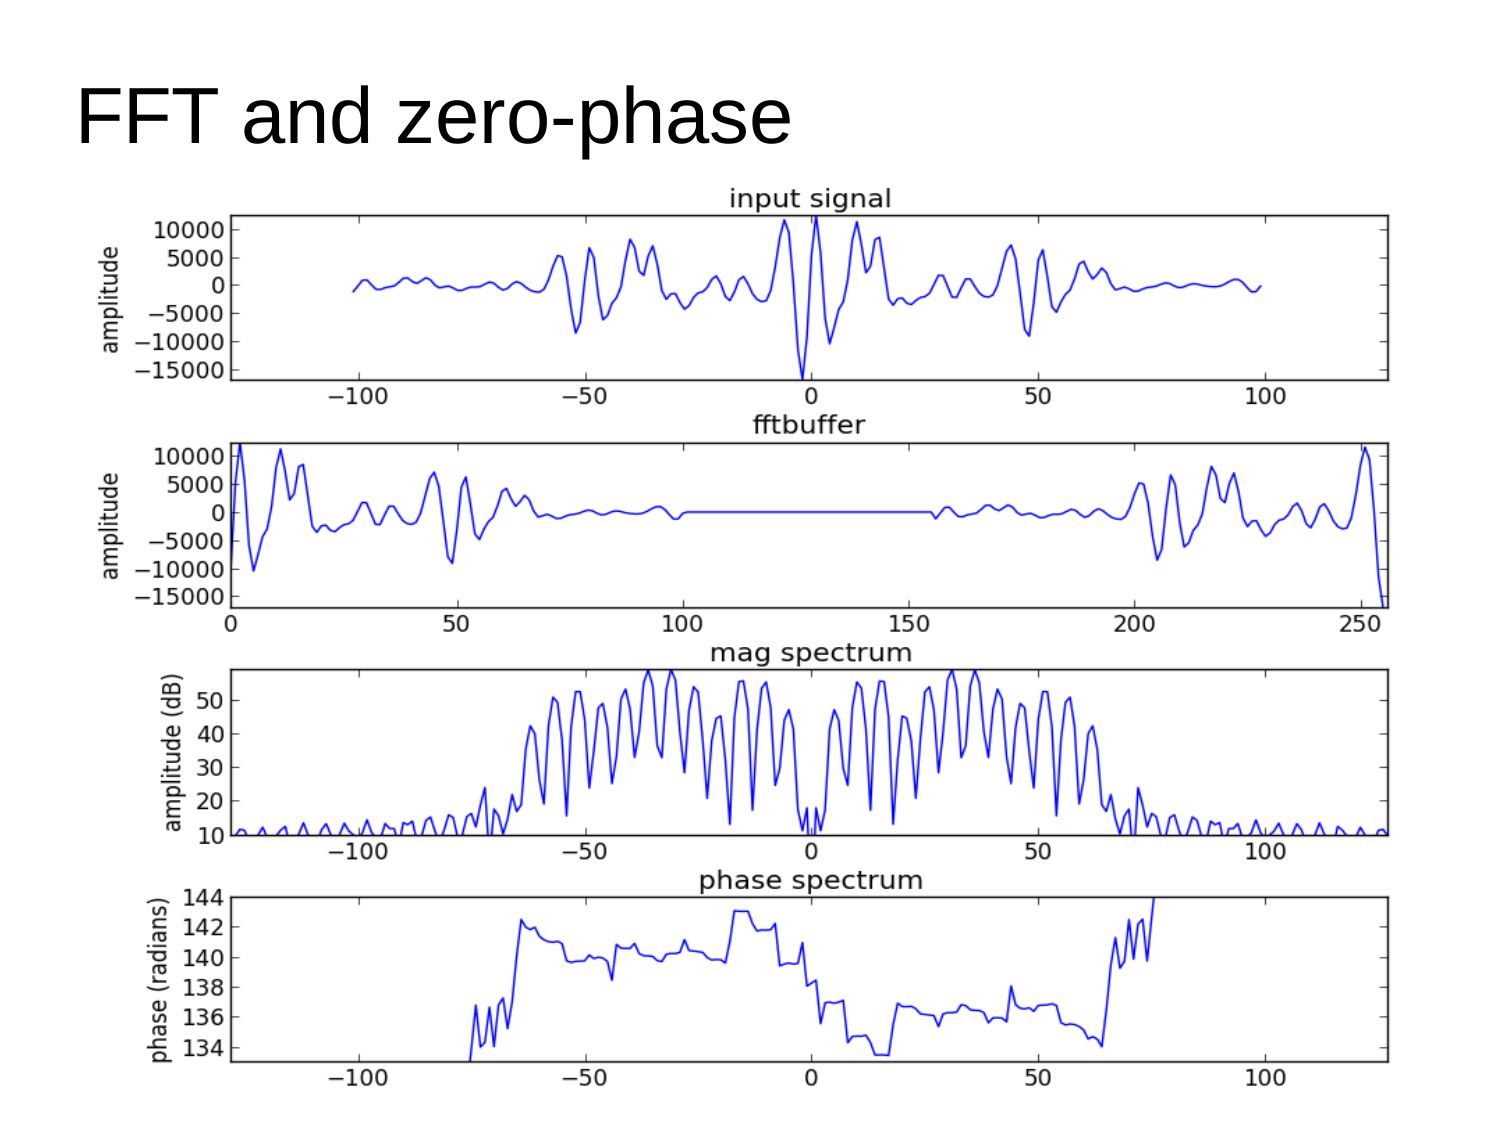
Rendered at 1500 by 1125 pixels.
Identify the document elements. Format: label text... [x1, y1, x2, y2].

title FFT and zero-phase [75, 33, 1425, 199]
picture [90, 174, 1407, 1109]
